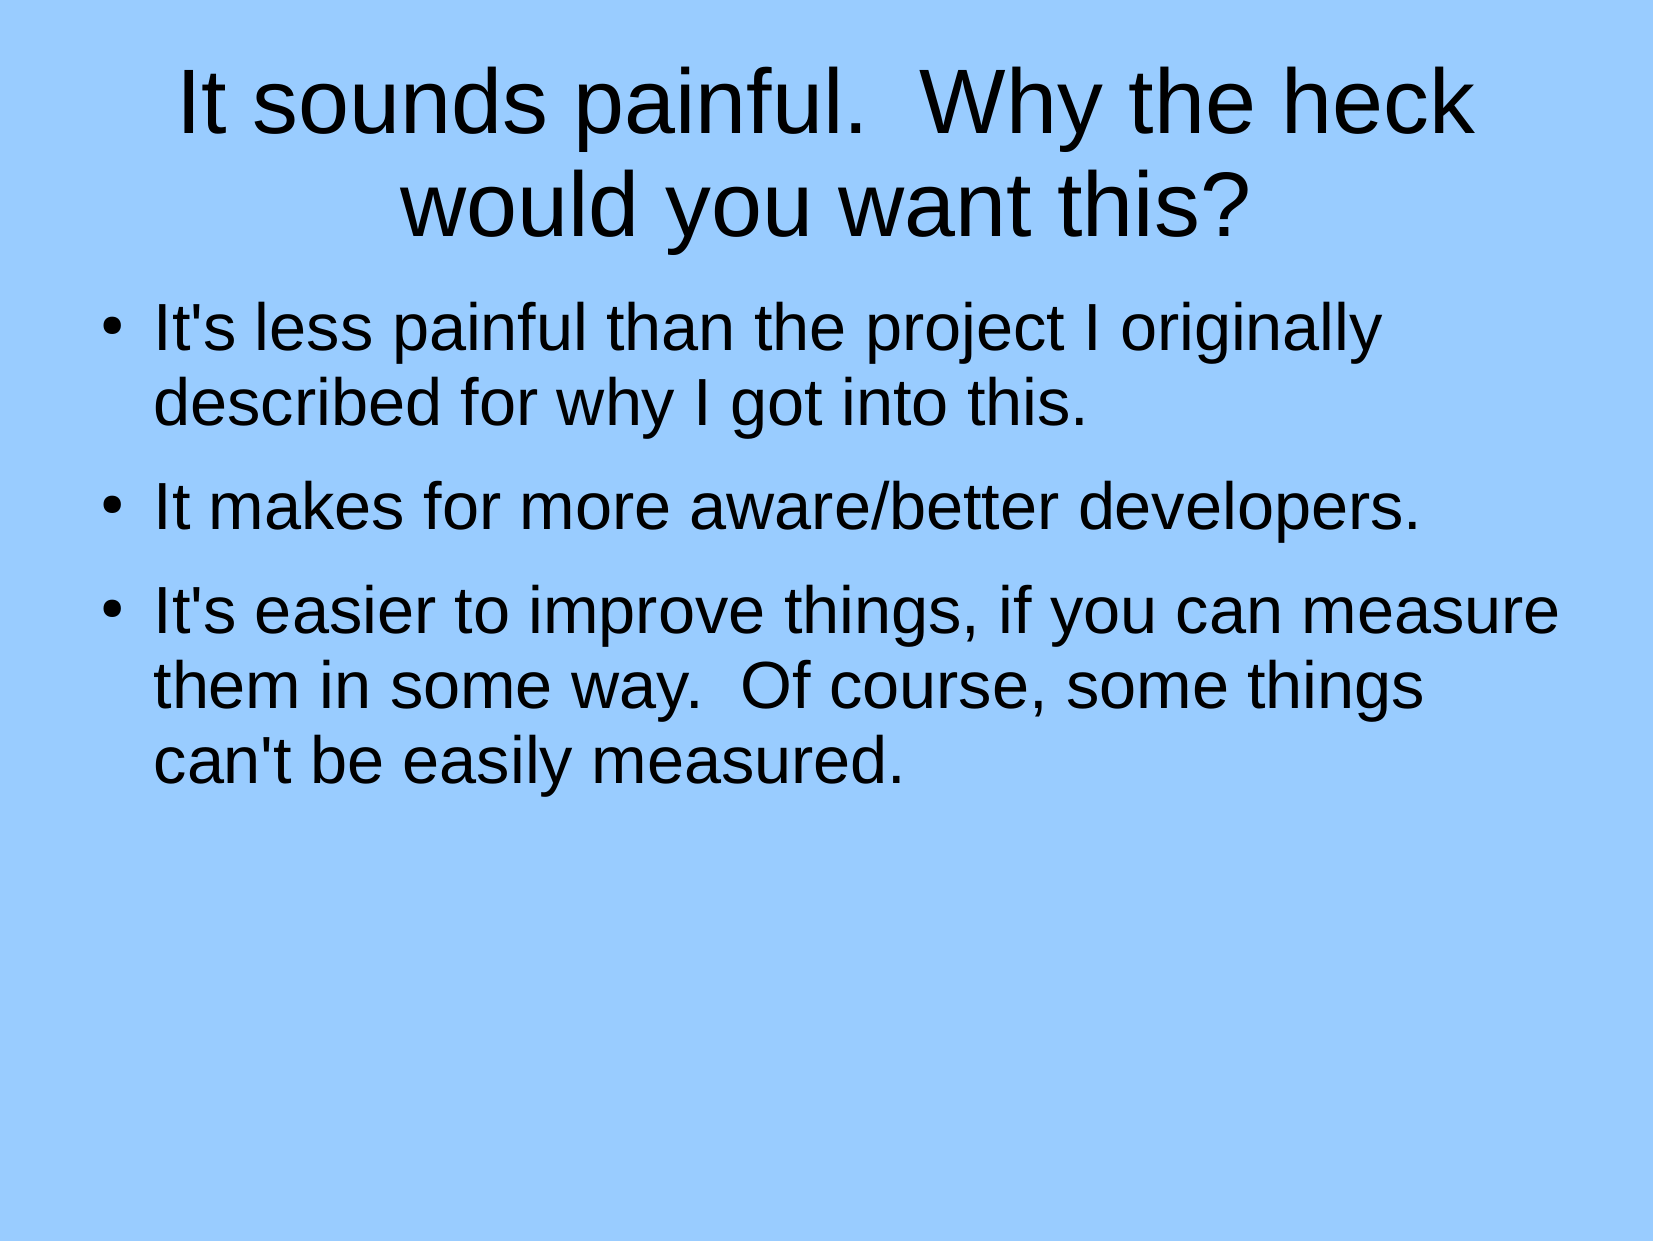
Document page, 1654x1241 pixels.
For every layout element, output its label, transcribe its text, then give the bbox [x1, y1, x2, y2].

title It sounds painful. Why the heck would you want this? [82, 49, 1571, 257]
list It's less painful than the project I originally described for why I got into this. It makes for more aware/better developers. It's easier to improve things, if you can measure them in some way. Of course, some things can't be easily measured. [82, 290, 1571, 1010]
